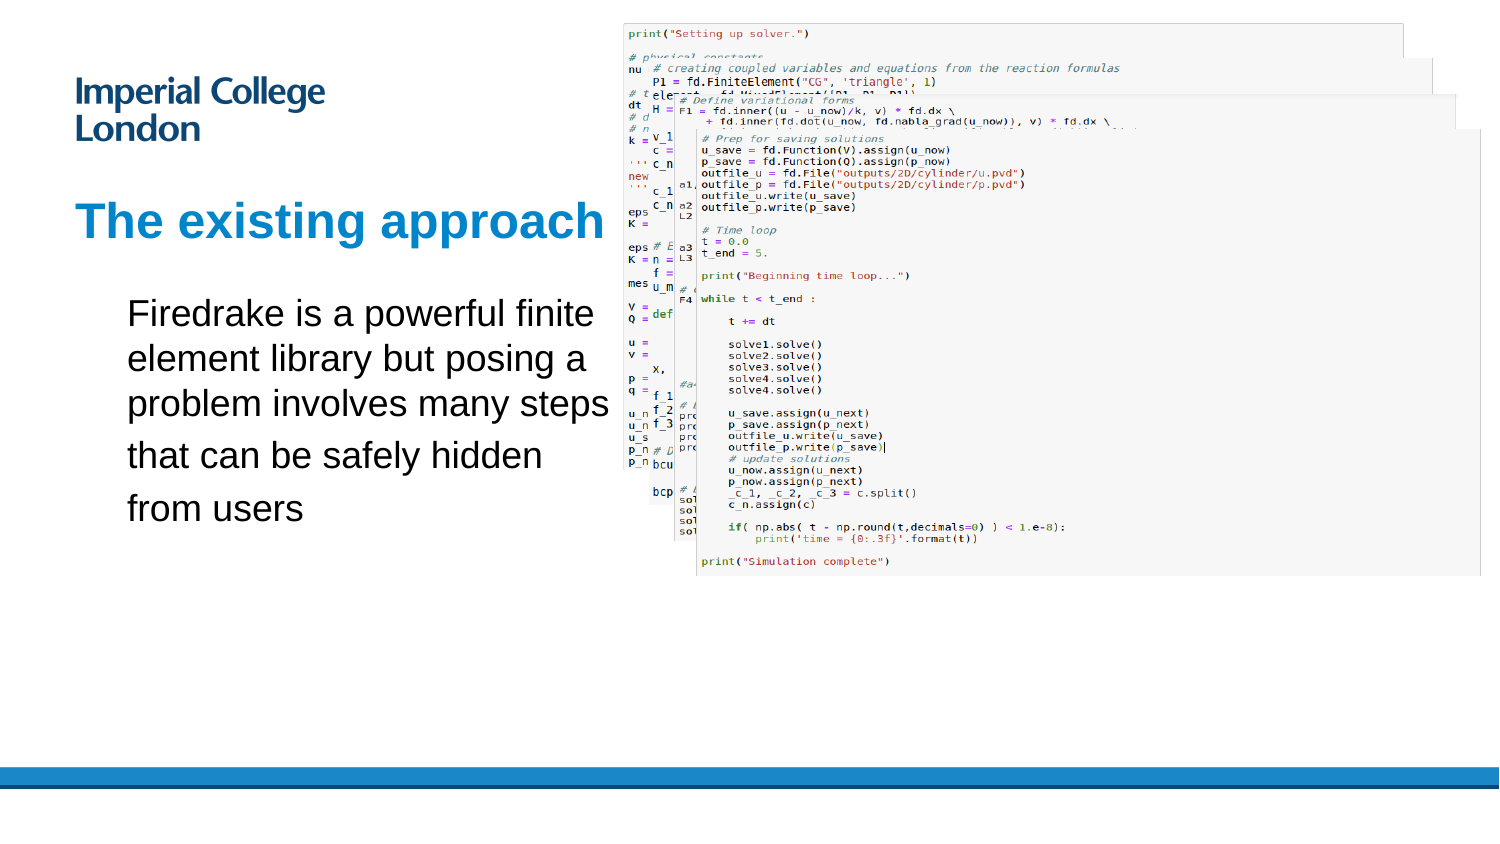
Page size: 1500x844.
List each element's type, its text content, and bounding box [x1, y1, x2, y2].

list Firedrake is a powerful finite element library but posing a problem involves many steps that can be safely hidden from users [70, 288, 649, 461]
title The existing approach [75, 183, 649, 246]
picture [0, 0, 1499, 844]
